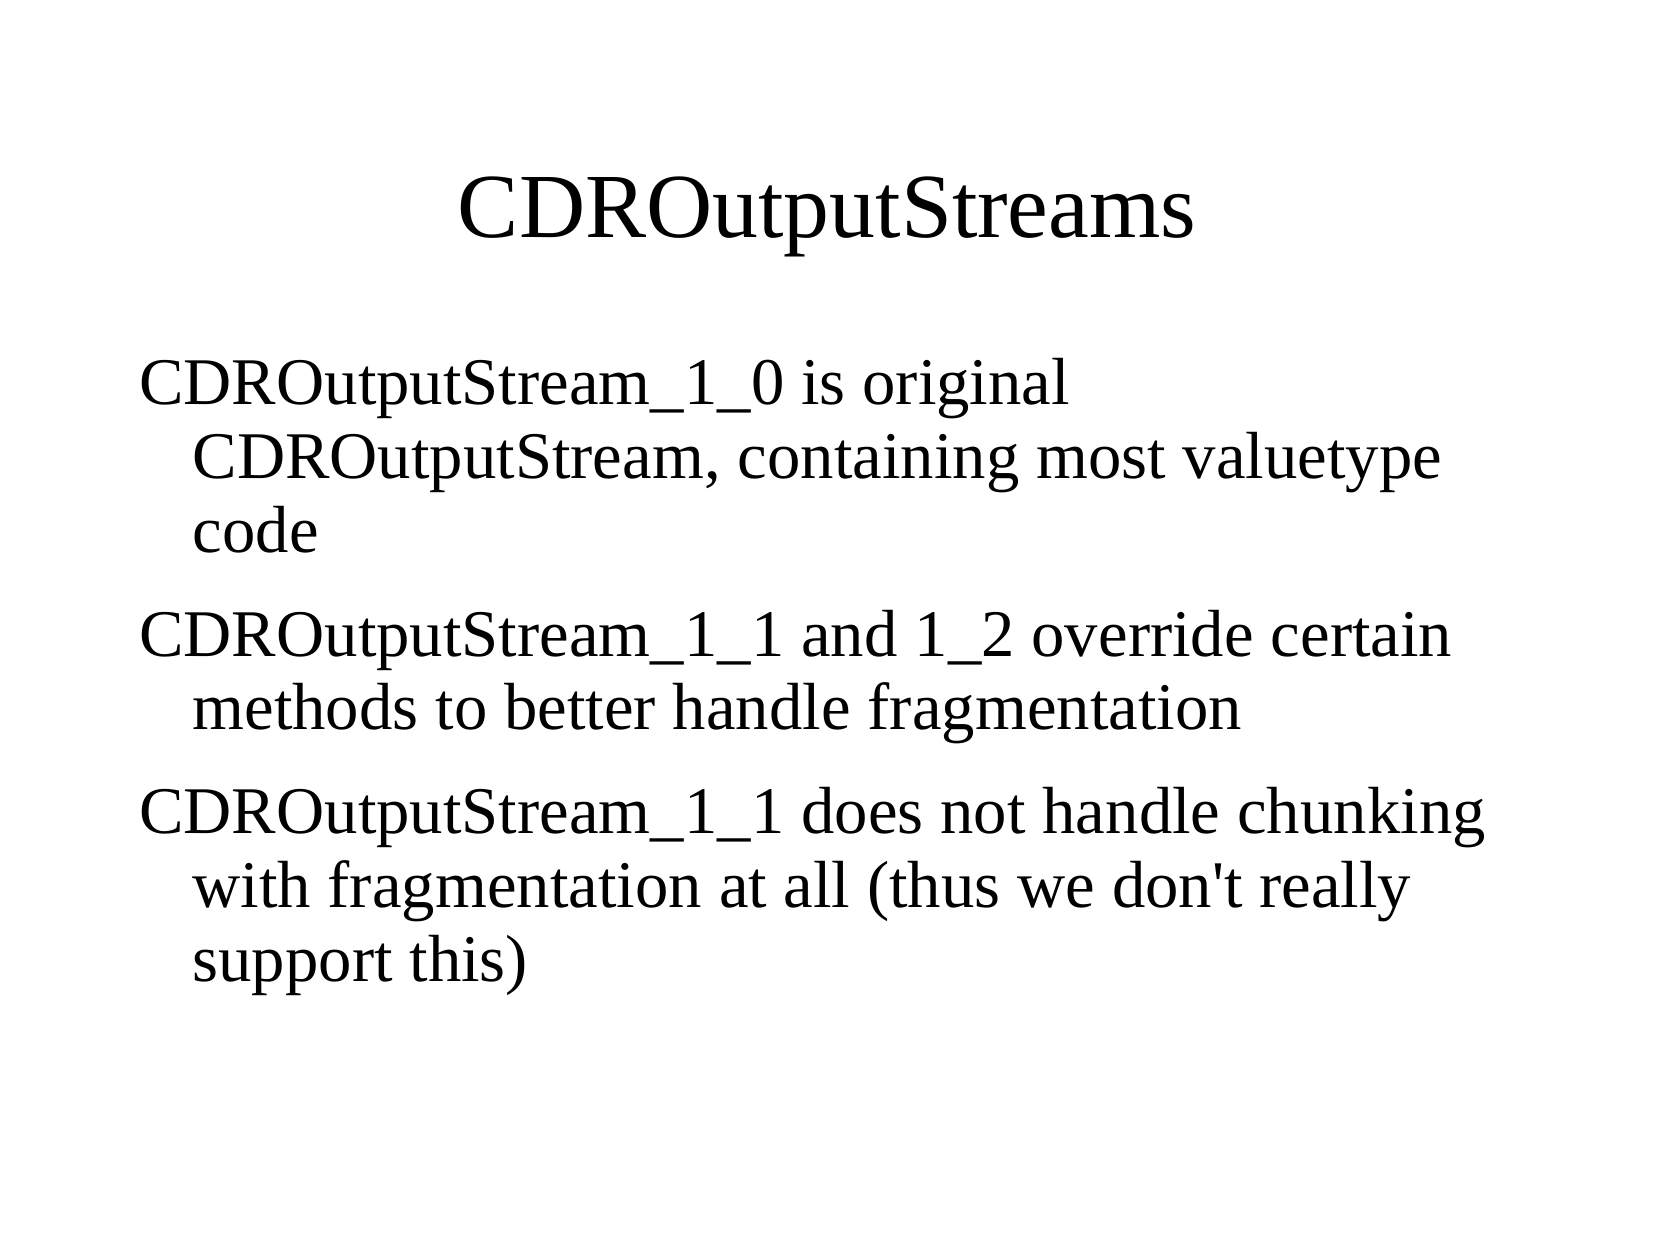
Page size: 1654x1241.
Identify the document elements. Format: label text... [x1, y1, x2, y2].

list CDROutputStream_1_0 is original CDROutputStream, containing most valuetype code CDROutputStream_1_1 and 1_2 override certain methods to better handle fragmentation CDROutputStream_1_1 does not handle chunking with fragmentation at all (thus we don't really support this) [121, 344, 1534, 1127]
title CDROutputStreams [121, 102, 1534, 311]
